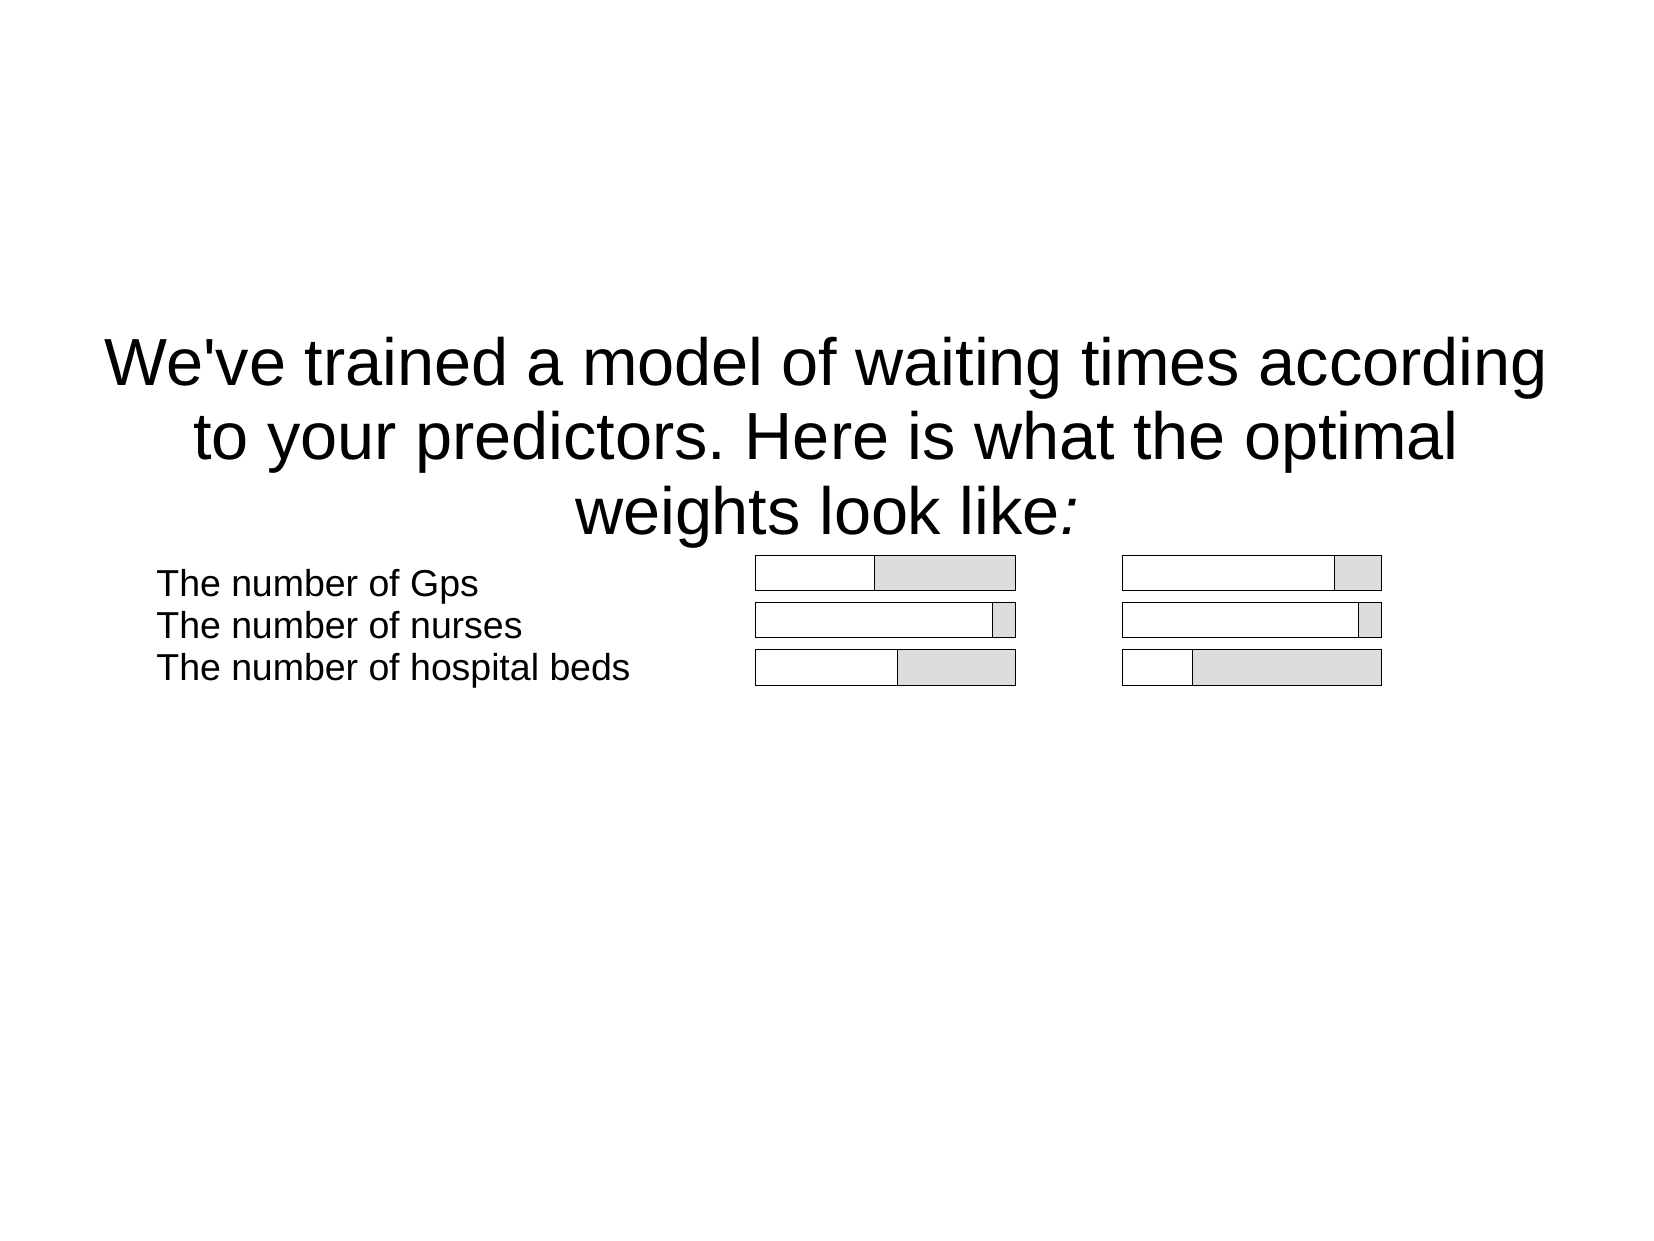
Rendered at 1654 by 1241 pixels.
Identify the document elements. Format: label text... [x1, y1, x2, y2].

text_box [755, 555, 1016, 591]
text_box [755, 649, 1016, 686]
text_box [1122, 555, 1382, 591]
subtitle We've trained a model of waiting times according to your predictors. Here is what the optimal weights look like: [82, 47, 1571, 827]
text_box [755, 602, 1016, 638]
text_box [1122, 602, 1382, 638]
text_box [1122, 649, 1382, 686]
text_box The number of Gps The number of nurses The number of hospital beds [141, 555, 1335, 1012]
